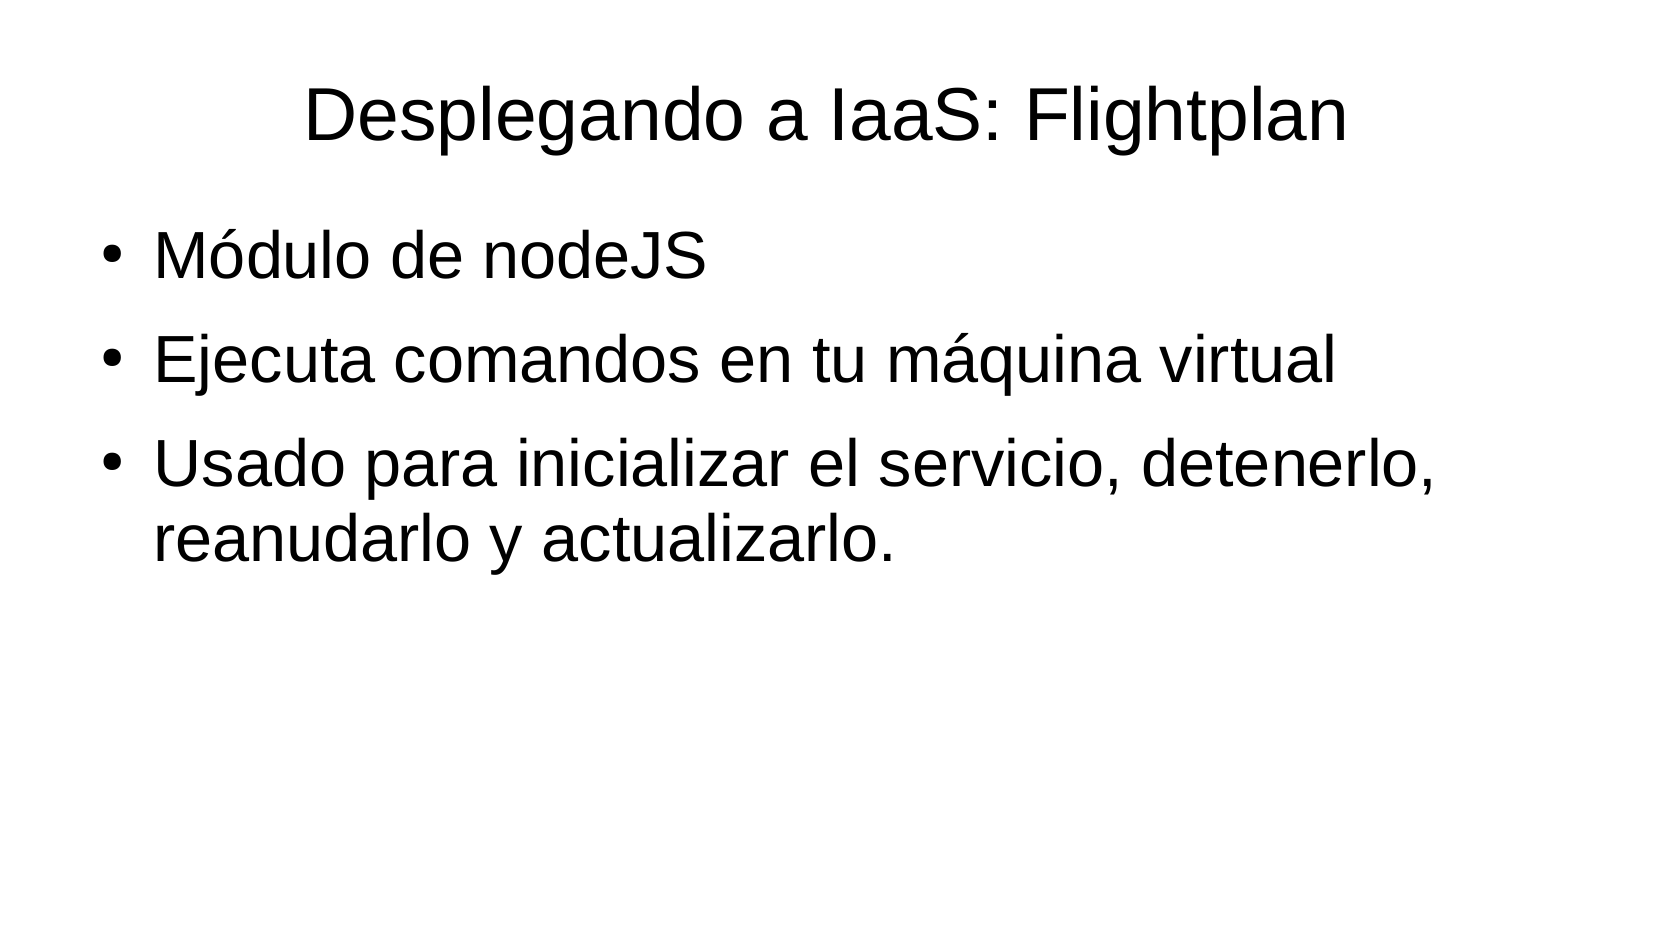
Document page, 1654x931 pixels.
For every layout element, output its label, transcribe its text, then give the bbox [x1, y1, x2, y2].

list Módulo de nodeJS Ejecuta comandos en tu máquina virtual Usado para inicializar el servicio, detenerlo, reanudarlo y actualizarlo. [82, 217, 1571, 758]
title Desplegando a IaaS: Flightplan [82, 37, 1571, 193]
